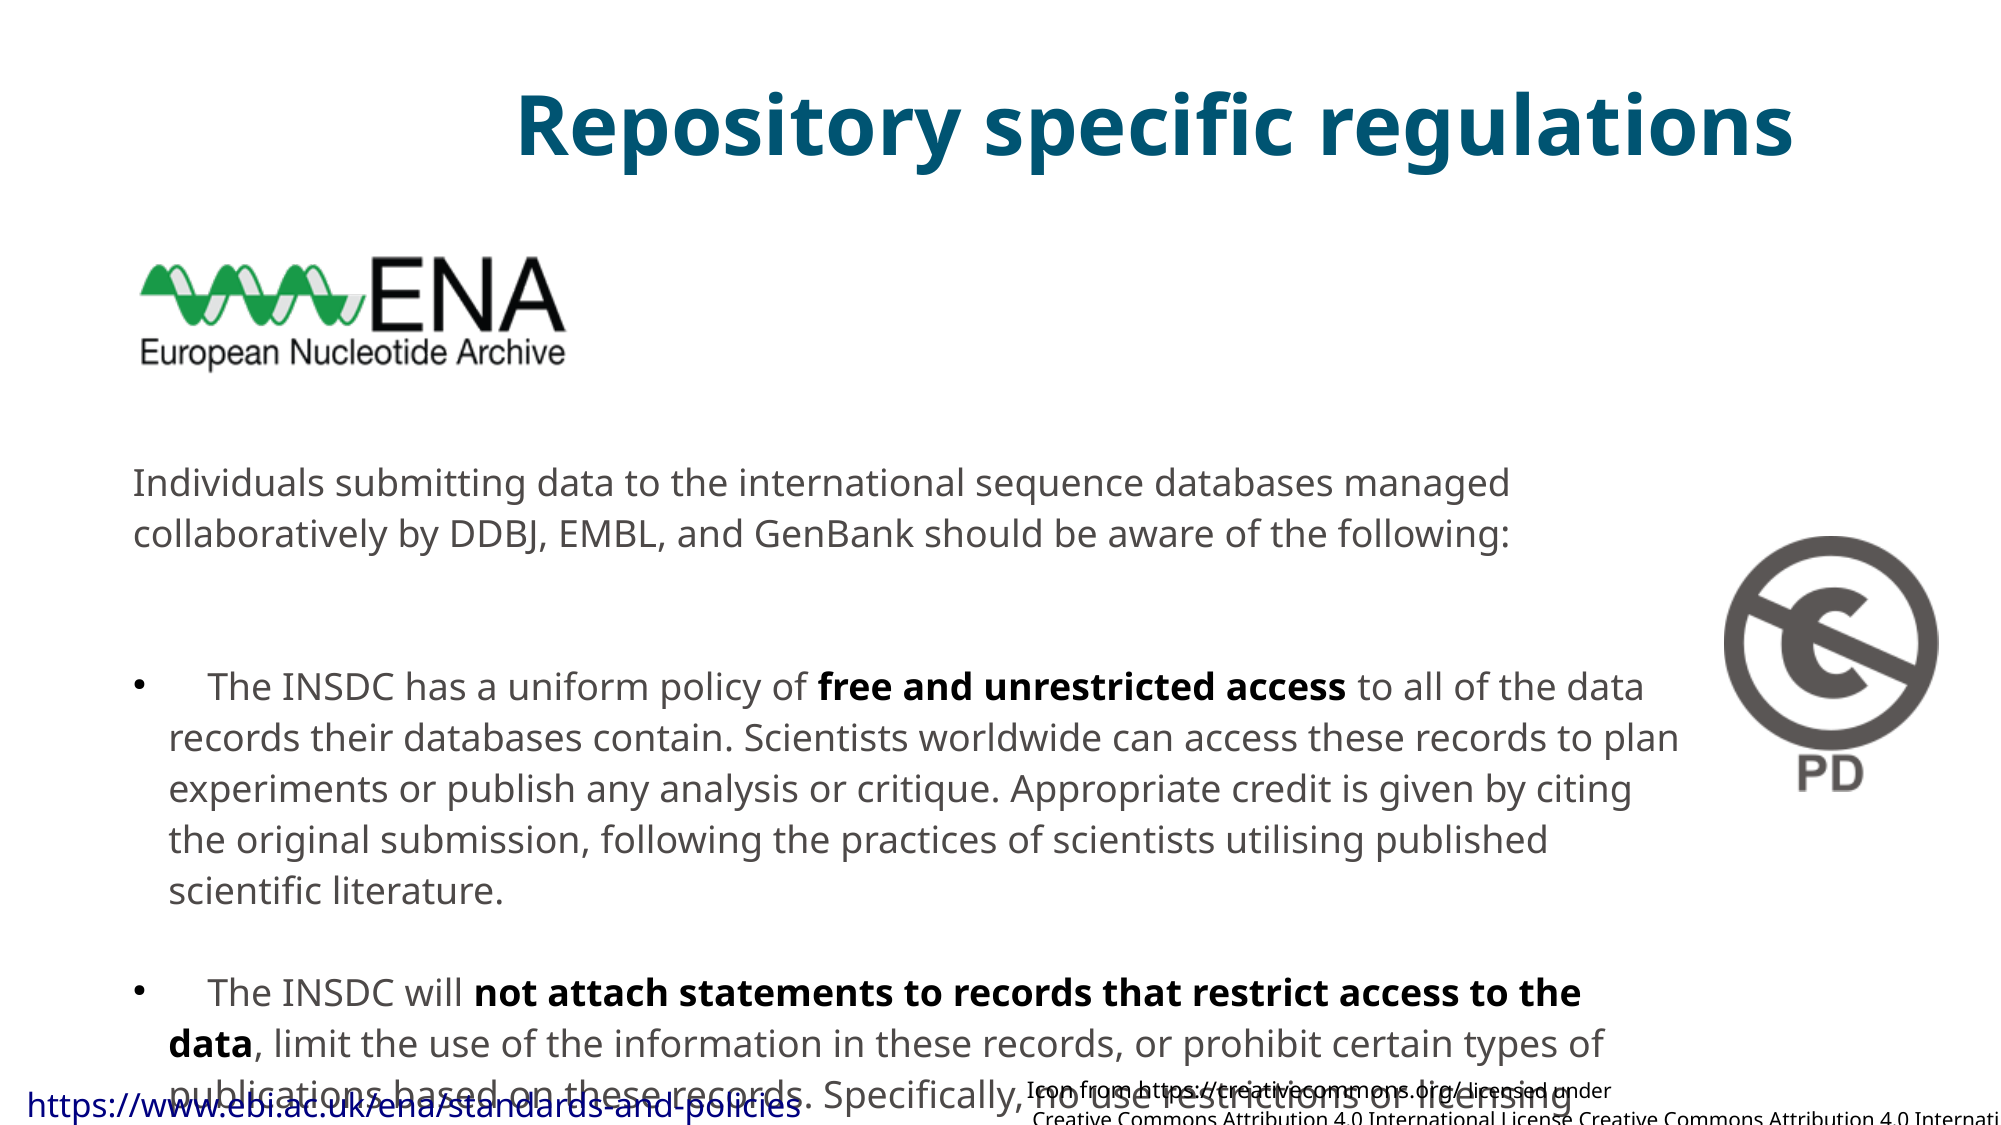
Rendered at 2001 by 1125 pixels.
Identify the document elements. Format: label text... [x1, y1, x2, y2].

picture [129, 249, 580, 378]
text_box Icon from https://creativecommons.org/ licensed under Creative Commons Attribution 4.0 International License Creative Commons Attribution 4.0 International License [1012, 1067, 2000, 1125]
picture [1724, 536, 1939, 792]
text_box Repository specific regulations [499, 59, 1626, 212]
text_box https://www.ebi.ac.uk/ena/standards-and-policies [11, 1074, 725, 1123]
text_box Individuals submitting data to the international sequence databases managed collaboratively by DDBJ, EMBL, and GenBank should be aware of the following: The INSDC has a uniform policy of free and unrestricted access to all of the data records their databases contain. Scientists worldwide can access these records to plan experiments or publish any analysis or critique. Appropriate credit is given by citing the original submission, following the practices of scientists utilising published scientific literature. The INSDC will not attach statements to records that restrict access to the data, limit the use of the information in these records, or prohibit certain types of publications based on these records. Specifically, no use restrictions or licensing requirements will be included in any sequence data records, and no restrictions or licensing fees will be placed on the redistribution or use of the database by any party. ... [118, 397, 1701, 1051]
